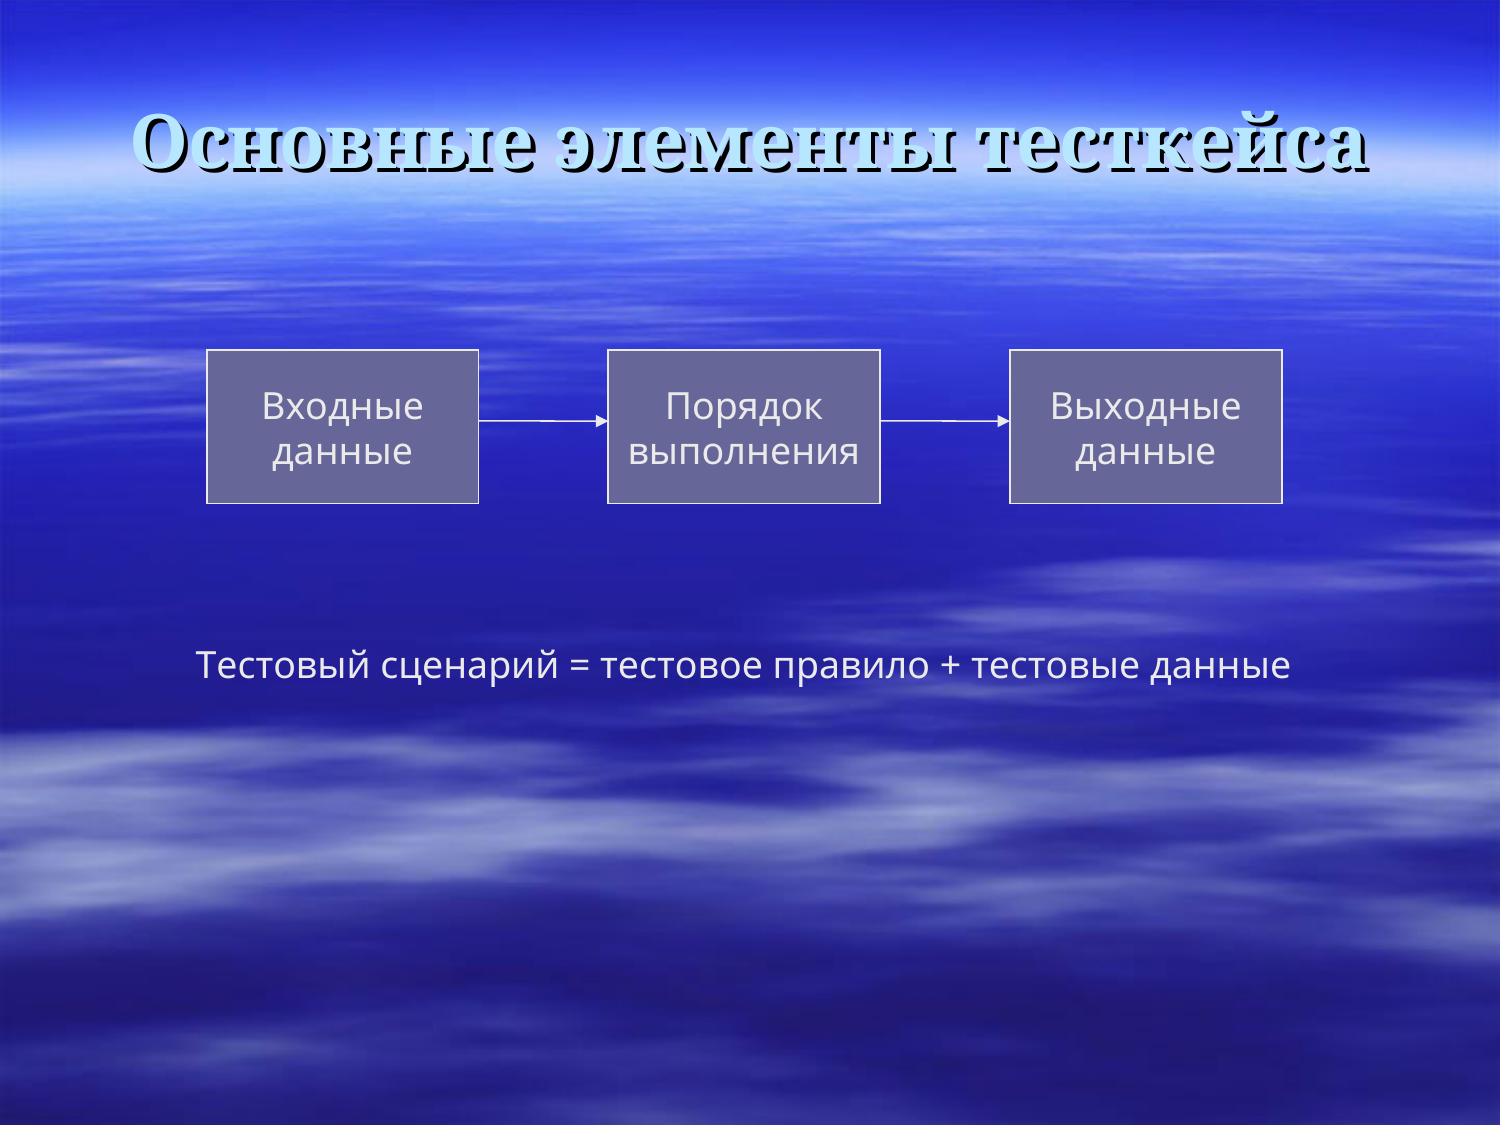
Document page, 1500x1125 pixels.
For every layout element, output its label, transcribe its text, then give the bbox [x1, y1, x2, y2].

text_box Порядок выполнения [608, 349, 880, 504]
picture [0, 0, 1500, 1125]
text_box Входные данные [206, 349, 479, 504]
text_box Тестовый сценарий = тестовое правило + тестовые данные [180, 633, 1308, 694]
title Основные элементы тесткейса [74, 44, 1425, 233]
text_box Выходные данные [1009, 349, 1282, 504]
